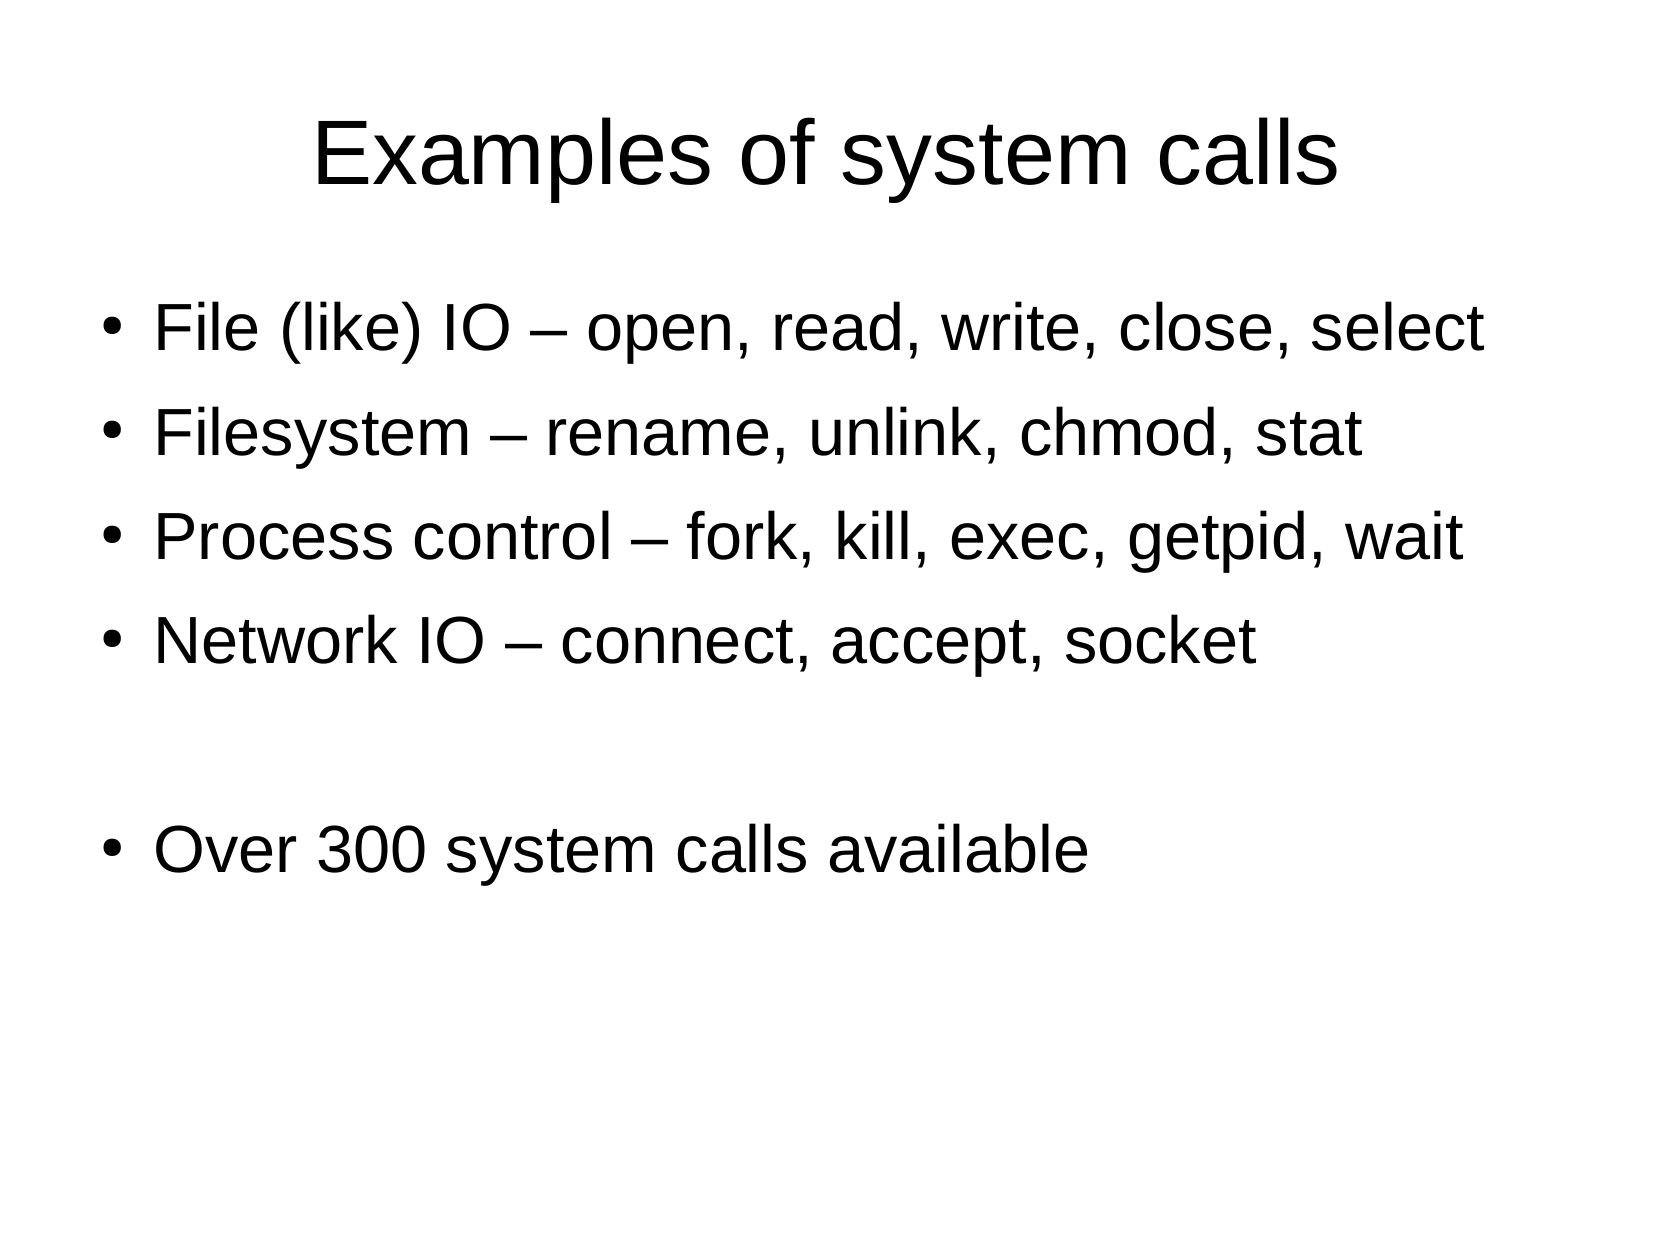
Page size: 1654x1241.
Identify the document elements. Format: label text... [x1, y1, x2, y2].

title Examples of system calls [82, 49, 1571, 257]
list File (like) IO – open, read, write, close, select Filesystem – rename, unlink, chmod, stat Process control – fork, kill, exec, getpid, wait Network IO – connect, accept, socket Over 300 system calls available [82, 290, 1571, 1010]
